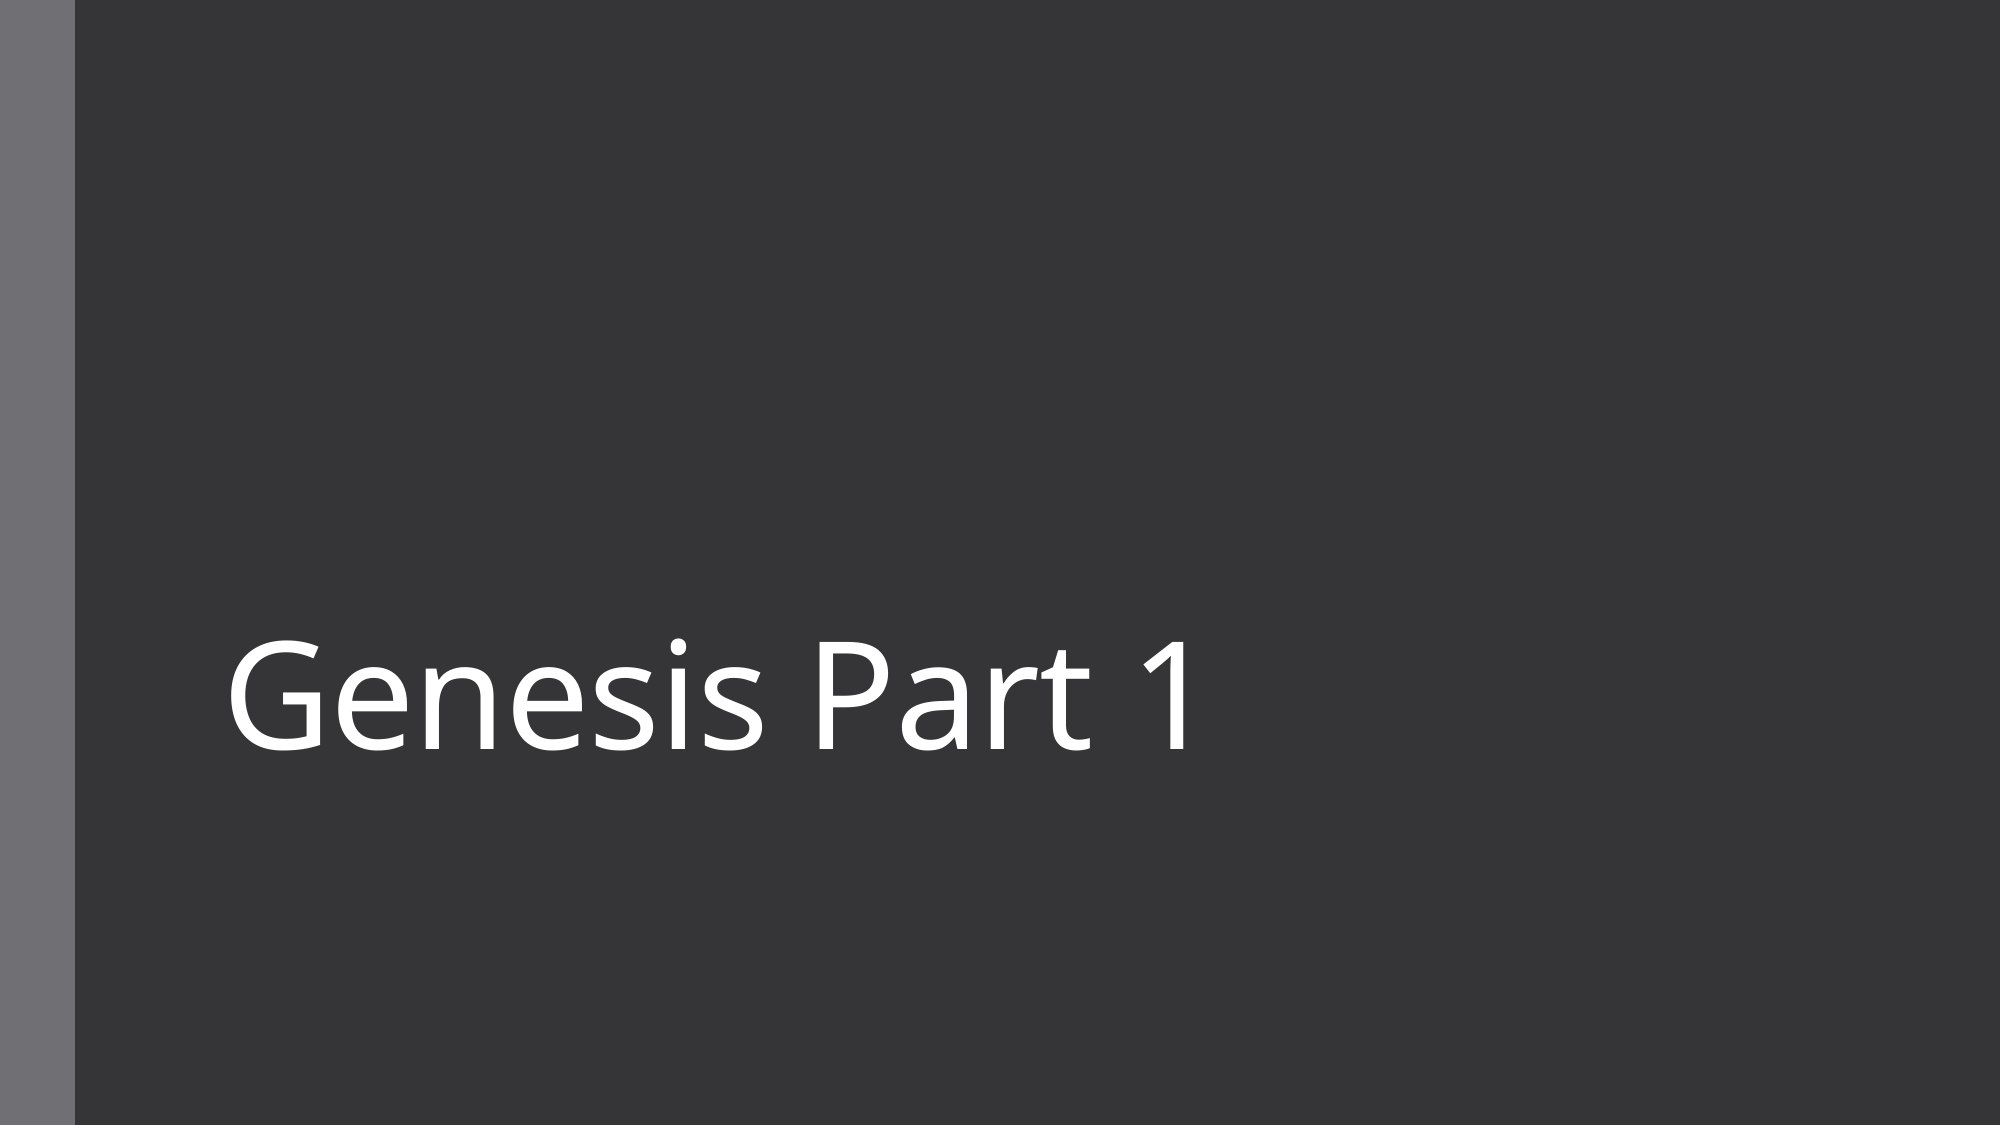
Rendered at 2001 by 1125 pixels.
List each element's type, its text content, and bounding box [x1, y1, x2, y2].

title Genesis Part 1 [206, 124, 1752, 788]
